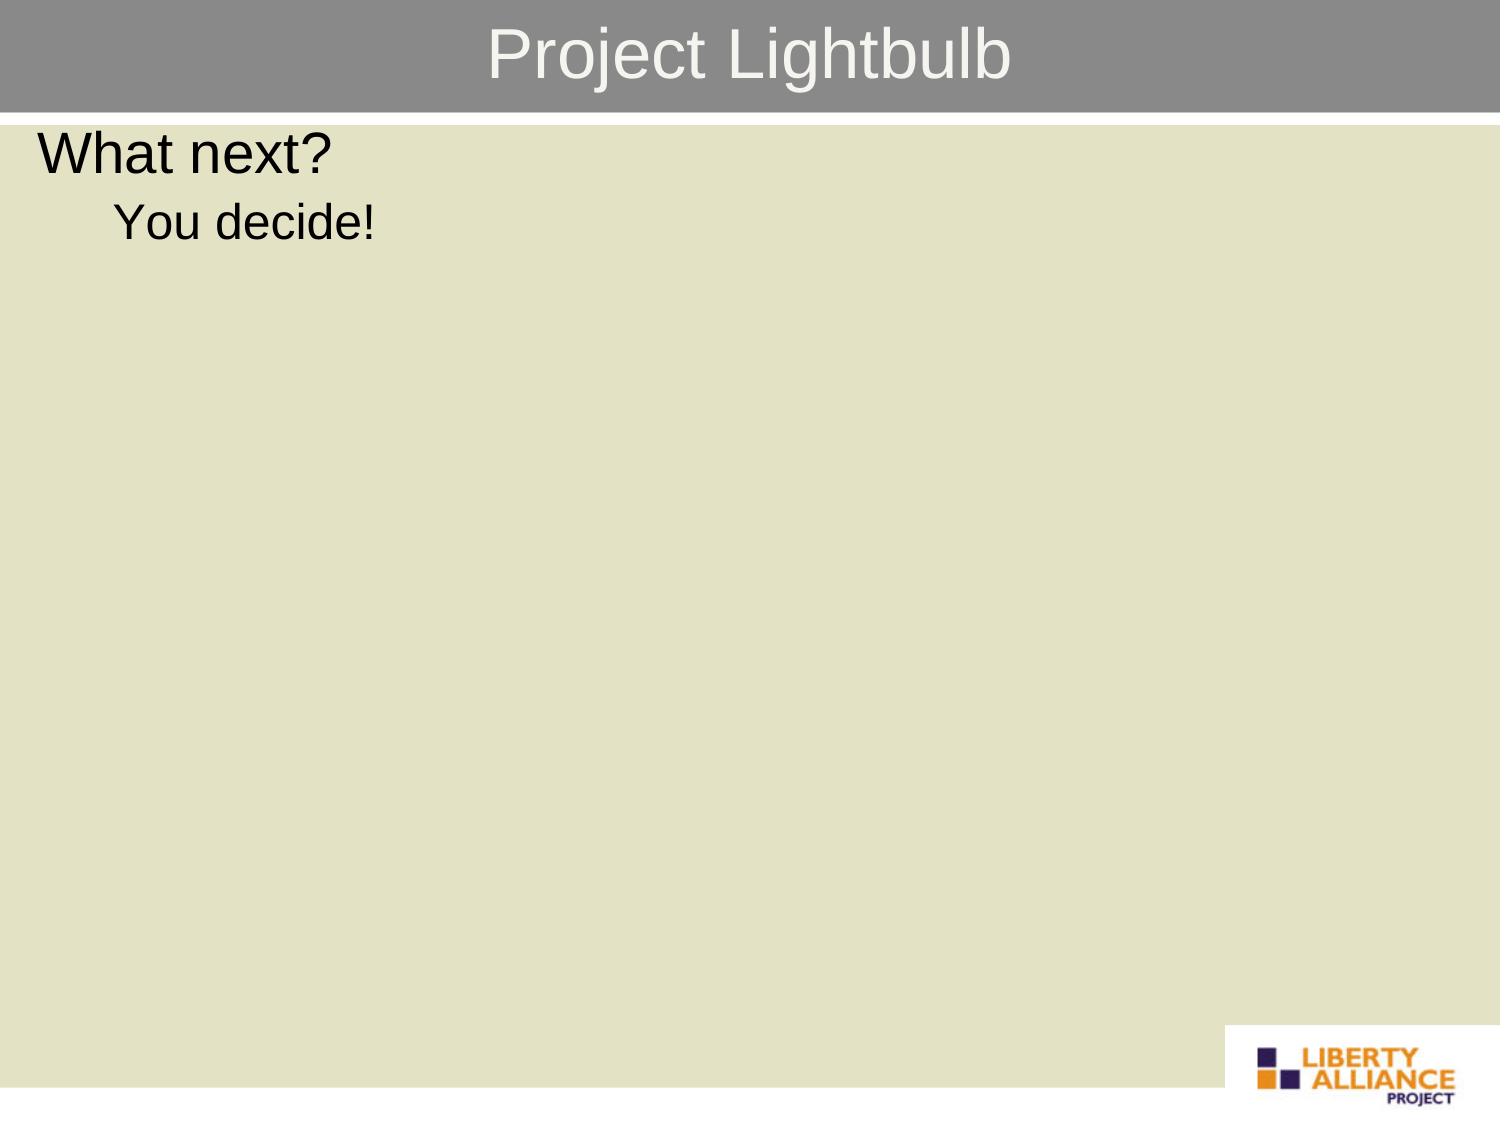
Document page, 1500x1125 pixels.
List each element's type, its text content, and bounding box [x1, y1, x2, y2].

title Project Lightbulb [112, 7, 1388, 106]
picture [1237, 1027, 1500, 1125]
list What next? You decide! [37, 125, 1463, 1013]
